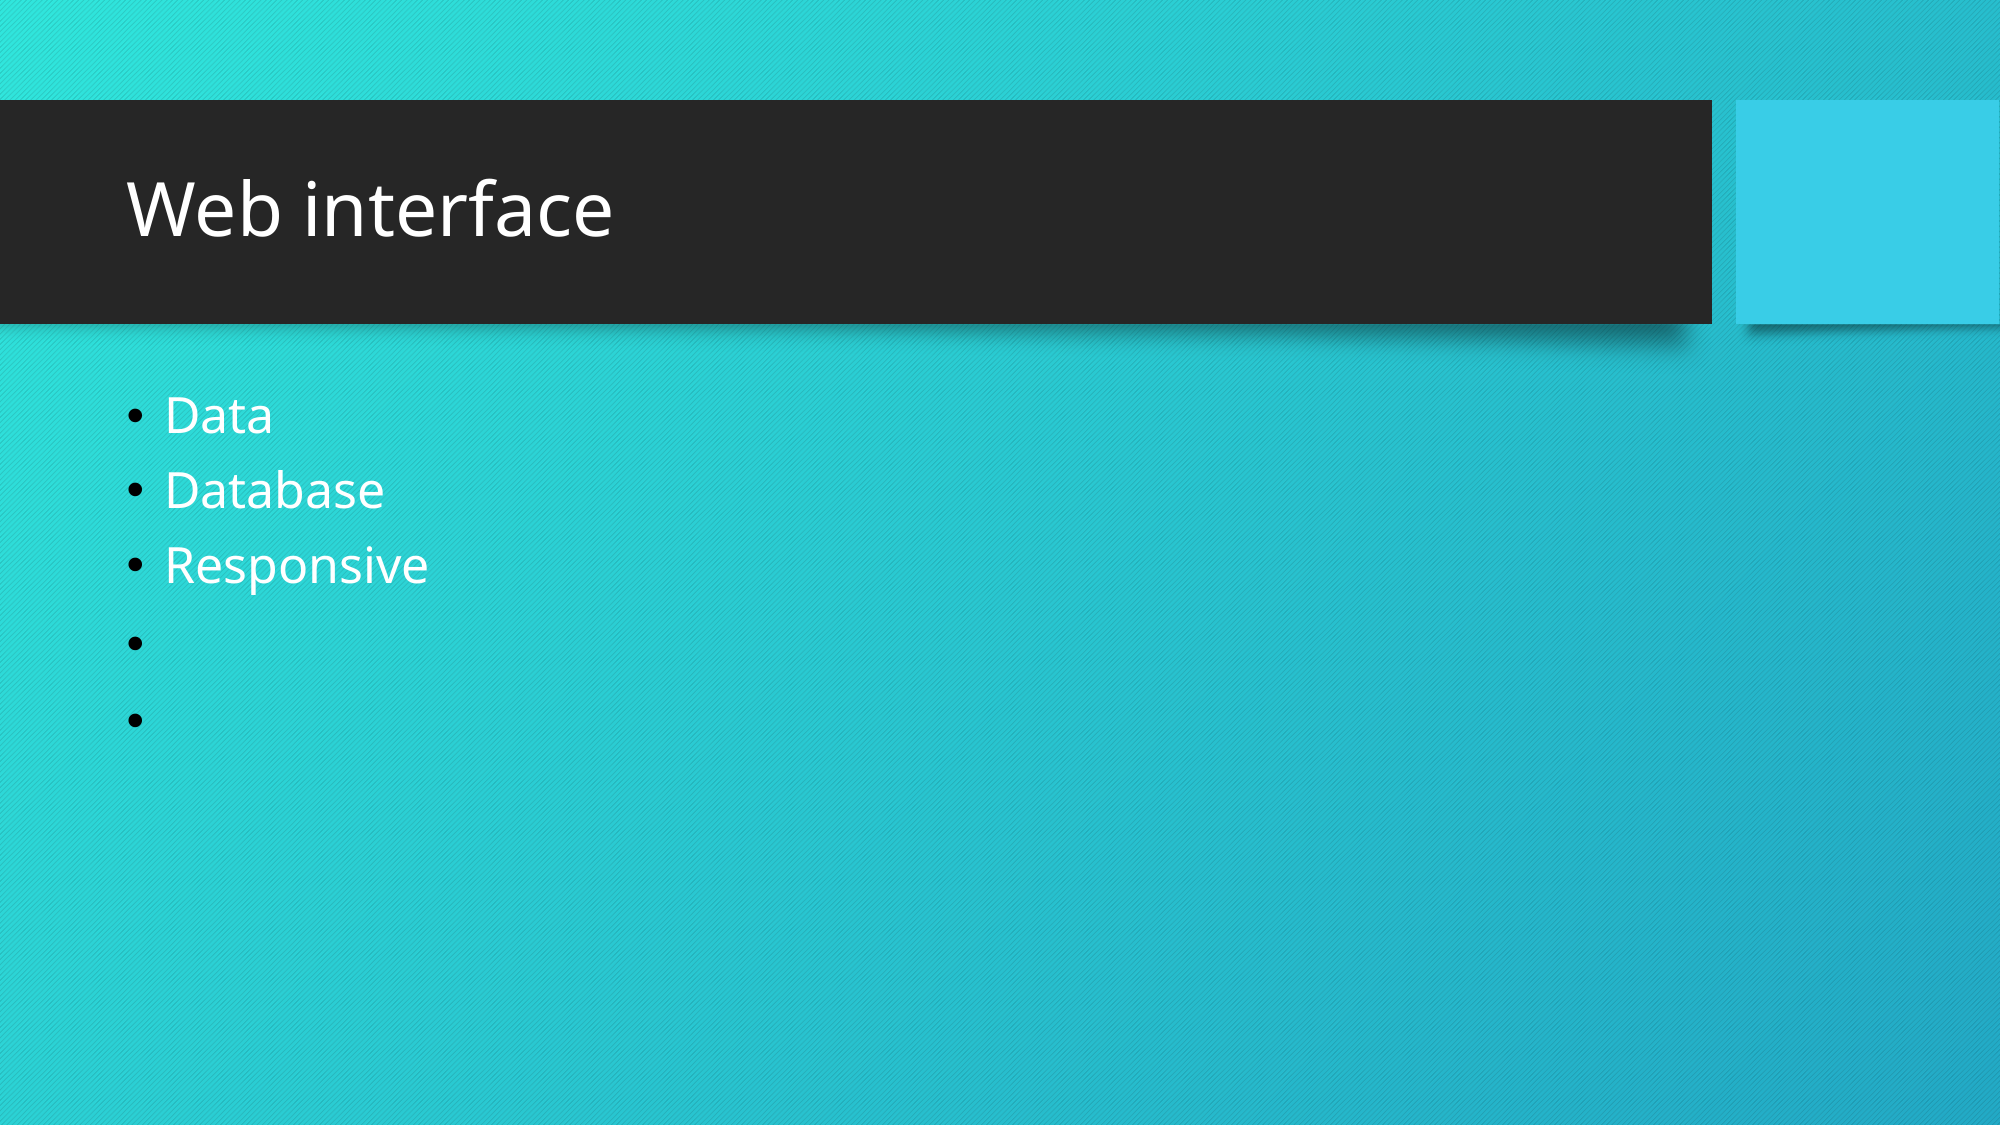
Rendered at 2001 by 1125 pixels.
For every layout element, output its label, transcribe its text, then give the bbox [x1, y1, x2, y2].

title Web interface [111, 123, 1689, 301]
list Data Database Responsive [111, 383, 1689, 974]
